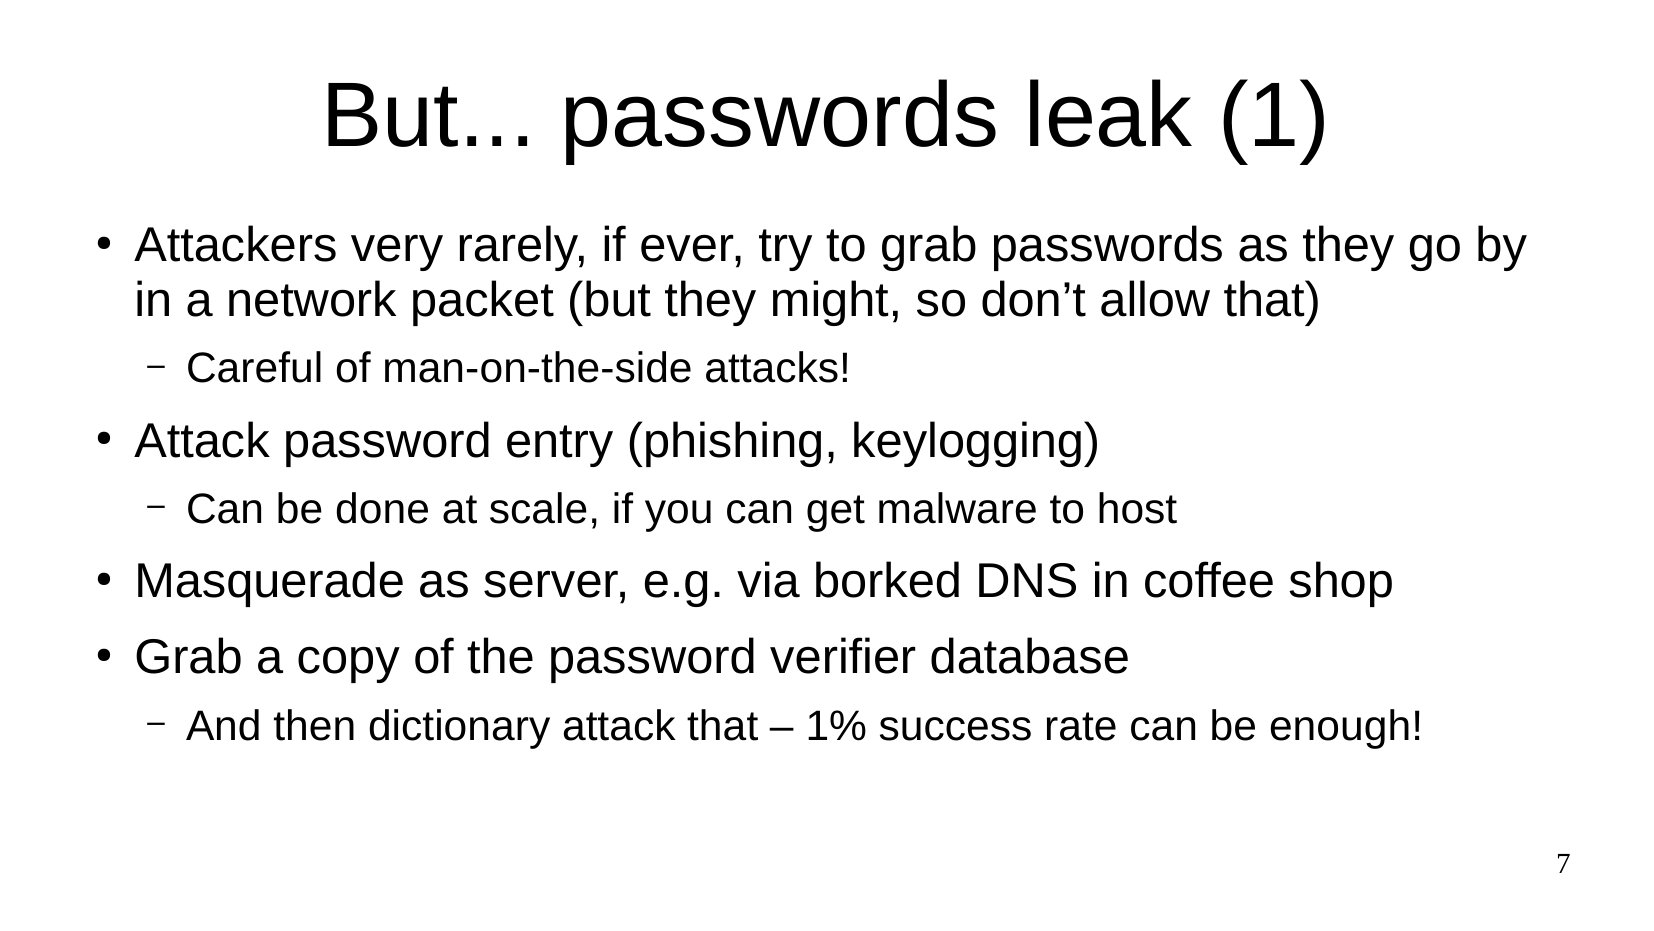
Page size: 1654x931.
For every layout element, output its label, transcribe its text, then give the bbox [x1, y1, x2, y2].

title But... passwords leak (1) [82, 37, 1571, 193]
list Attackers very rarely, if ever, try to grab passwords as they go by in a network packet (but they might, so don’t allow that) Careful of man-on-the-side attacks! Attack password entry (phishing, keylogging) Can be done at scale, if you can get malware to host Masquerade as server, e.g. via borked DNS in coffee shop Grab a copy of the password verifier database And then dictionary attack that – 1% success rate can be enough! [82, 217, 1571, 758]
